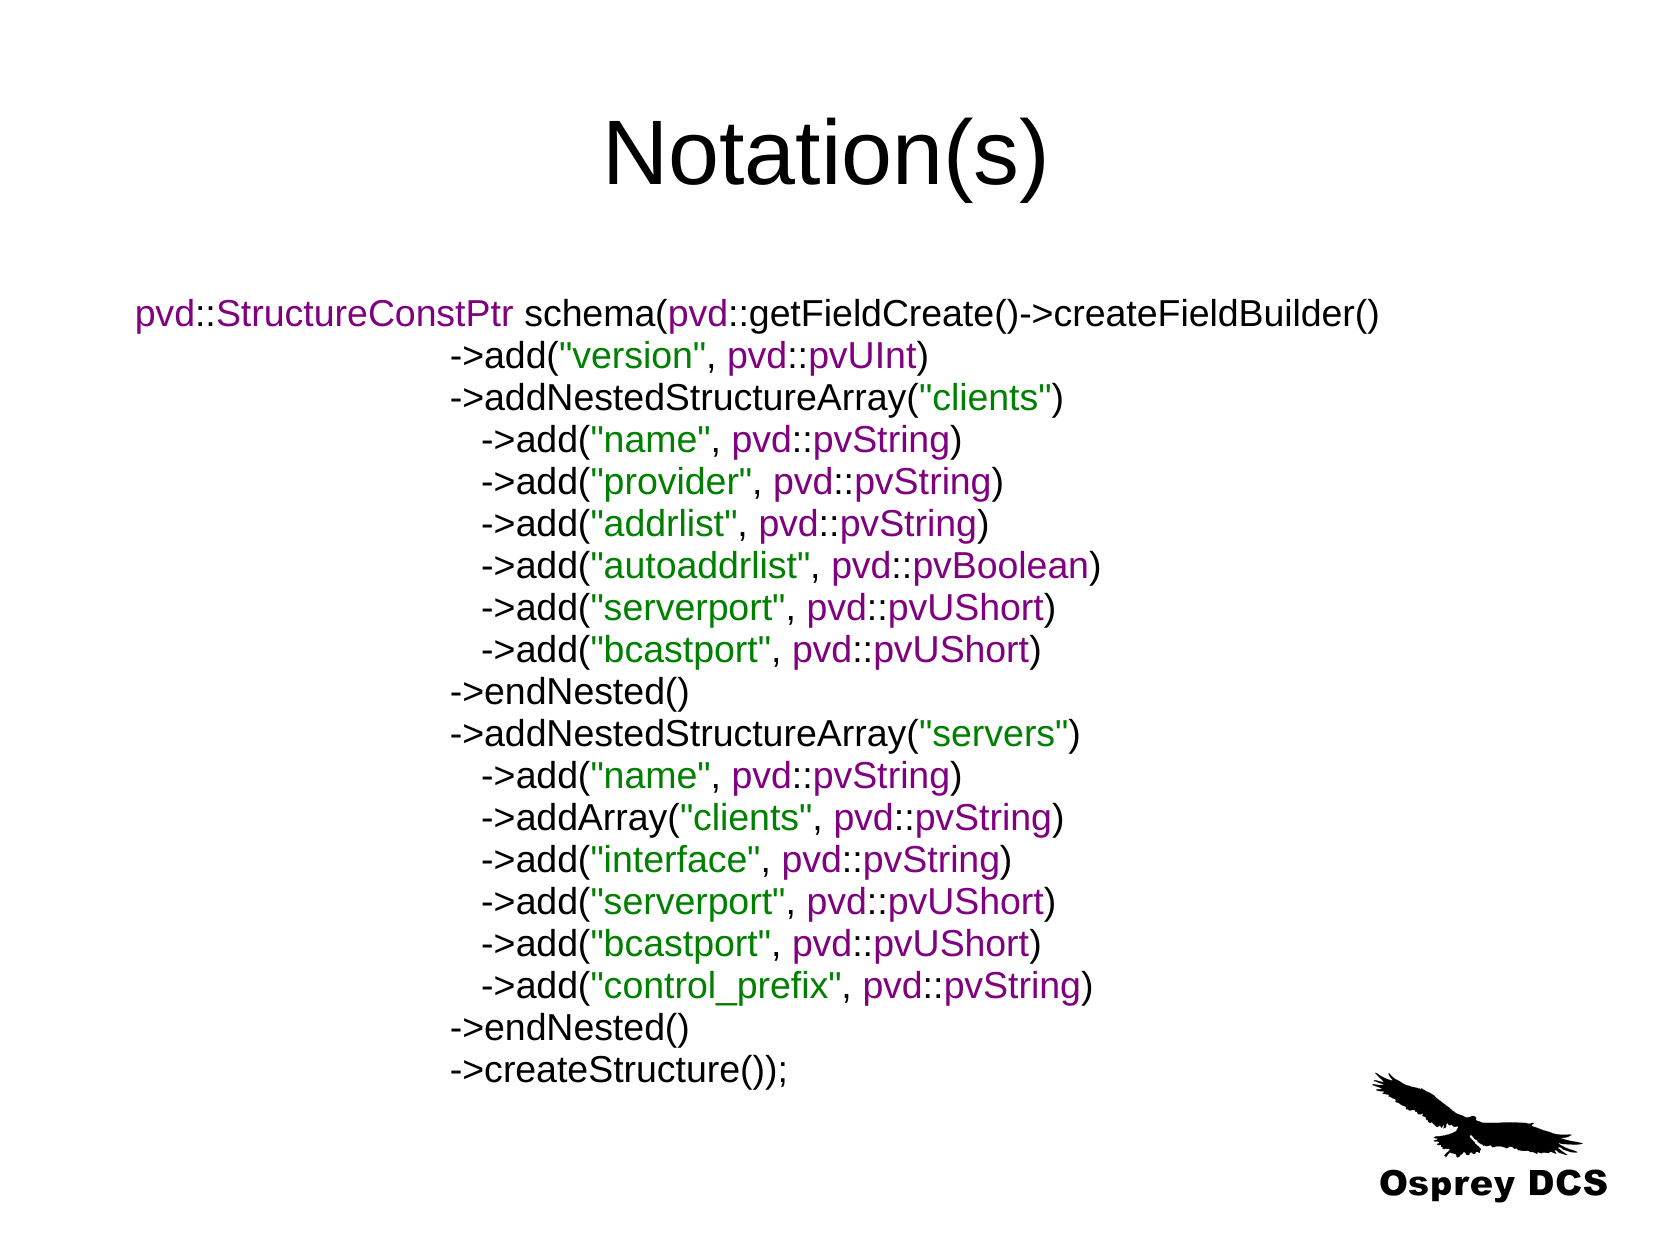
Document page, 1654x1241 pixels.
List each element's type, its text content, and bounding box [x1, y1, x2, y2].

picture [1364, 1064, 1620, 1208]
text_box pvd::StructureConstPtr schema(pvd::getFieldCreate()->createFieldBuilder() ->add("version", pvd::pvUInt) ->addNestedStructureArray("clients") ->add("name", pvd::pvString) ->add("provider", pvd::pvString) ->add("addrlist", pvd::pvString) ->add("autoaddrlist", pvd::pvBoolean) ->add("serverport", pvd::pvUShort) ->add("bcastport", pvd::pvUShort) ->endNested() ->addNestedStructureArray("servers") ->add("name", pvd::pvString) ->addArray("clients", pvd::pvString) ->add("interface", pvd::pvString) ->add("serverport", pvd::pvUShort) ->add("bcastport", pvd::pvUShort) ->add("control_prefix", pvd::pvString) ->endNested() ->createStructure()); [120, 285, 1396, 1141]
title Notation(s) [82, 49, 1571, 257]
